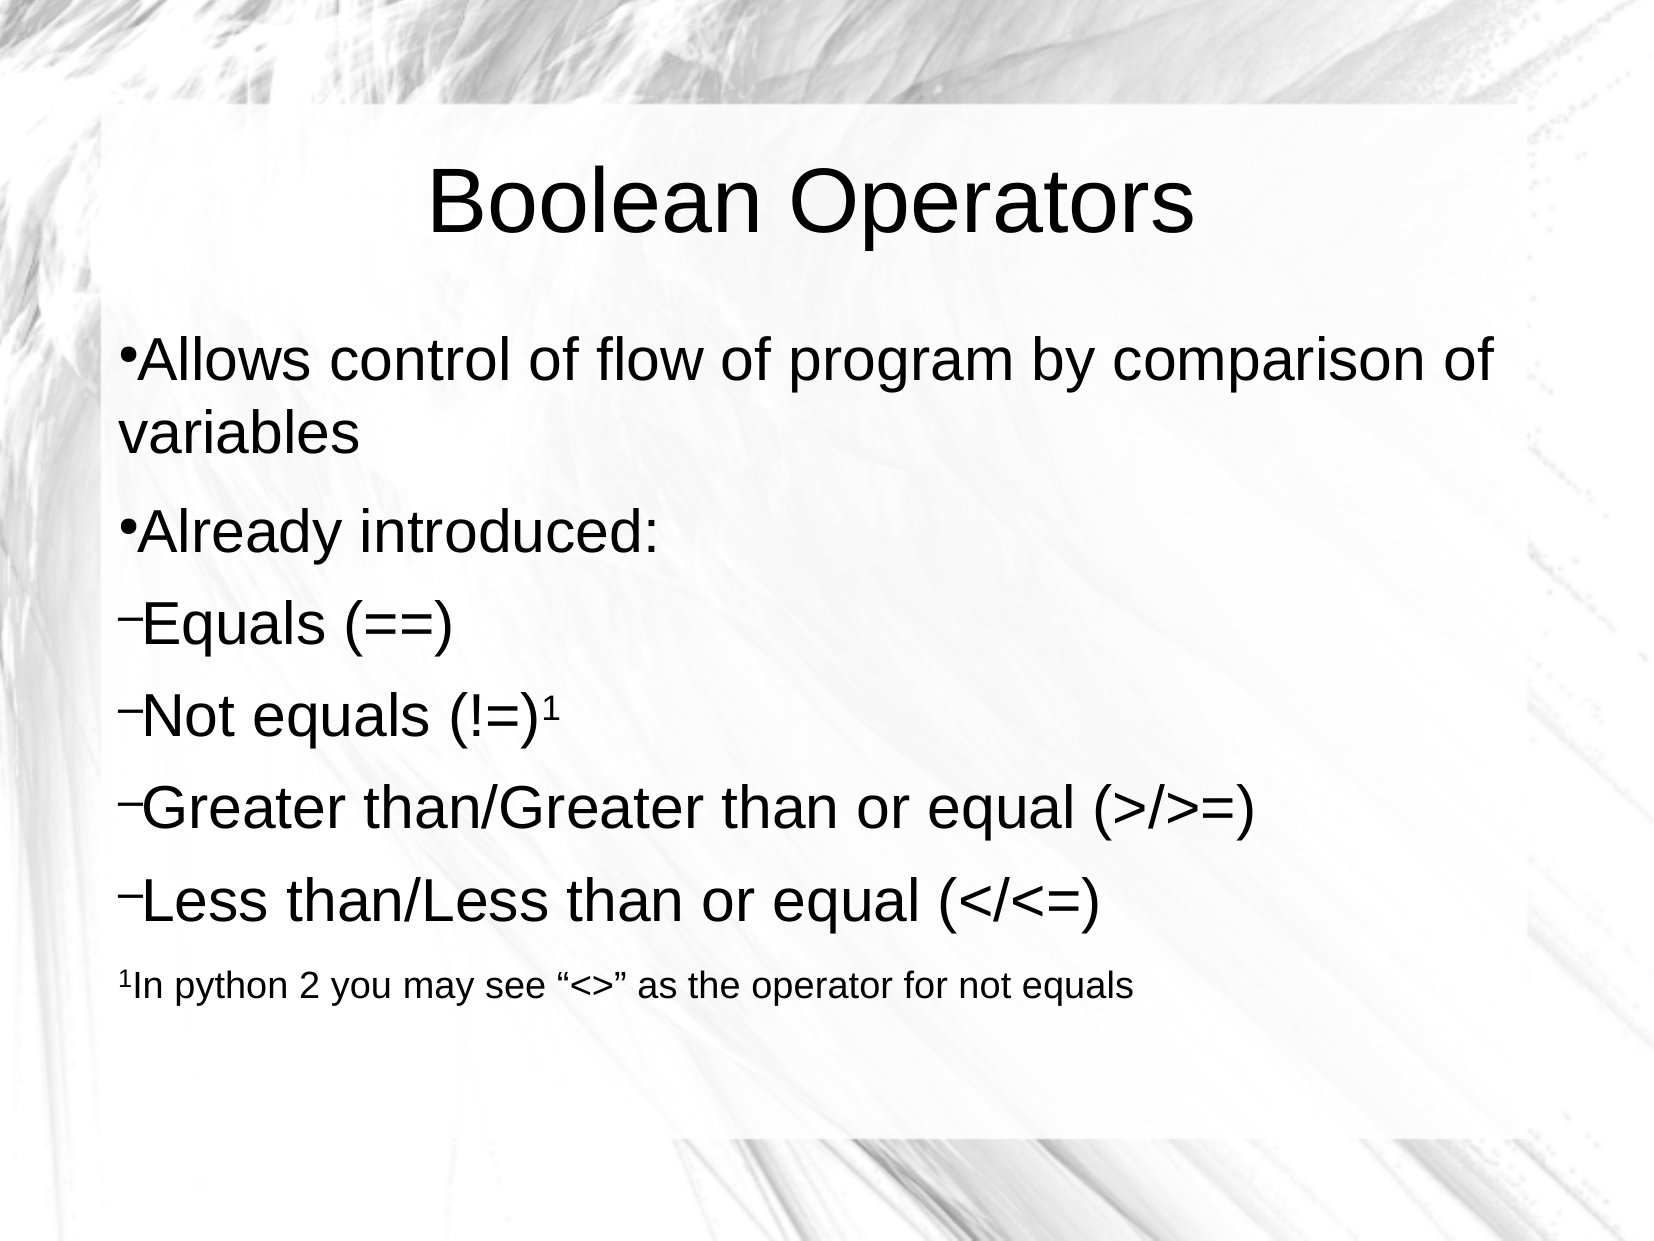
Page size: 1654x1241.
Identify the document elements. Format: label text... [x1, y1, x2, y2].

list Allows control of flow of program by comparison of variables Already introduced: Equals (==) Not equals (!=)1 Greater than/Greater than or equal (>/>=) Less than/Less than or equal (</<=) 1In python 2 you may see “<>” as the operator for not equals [118, 319, 1571, 1008]
title Boolean Operators [118, 112, 1506, 281]
